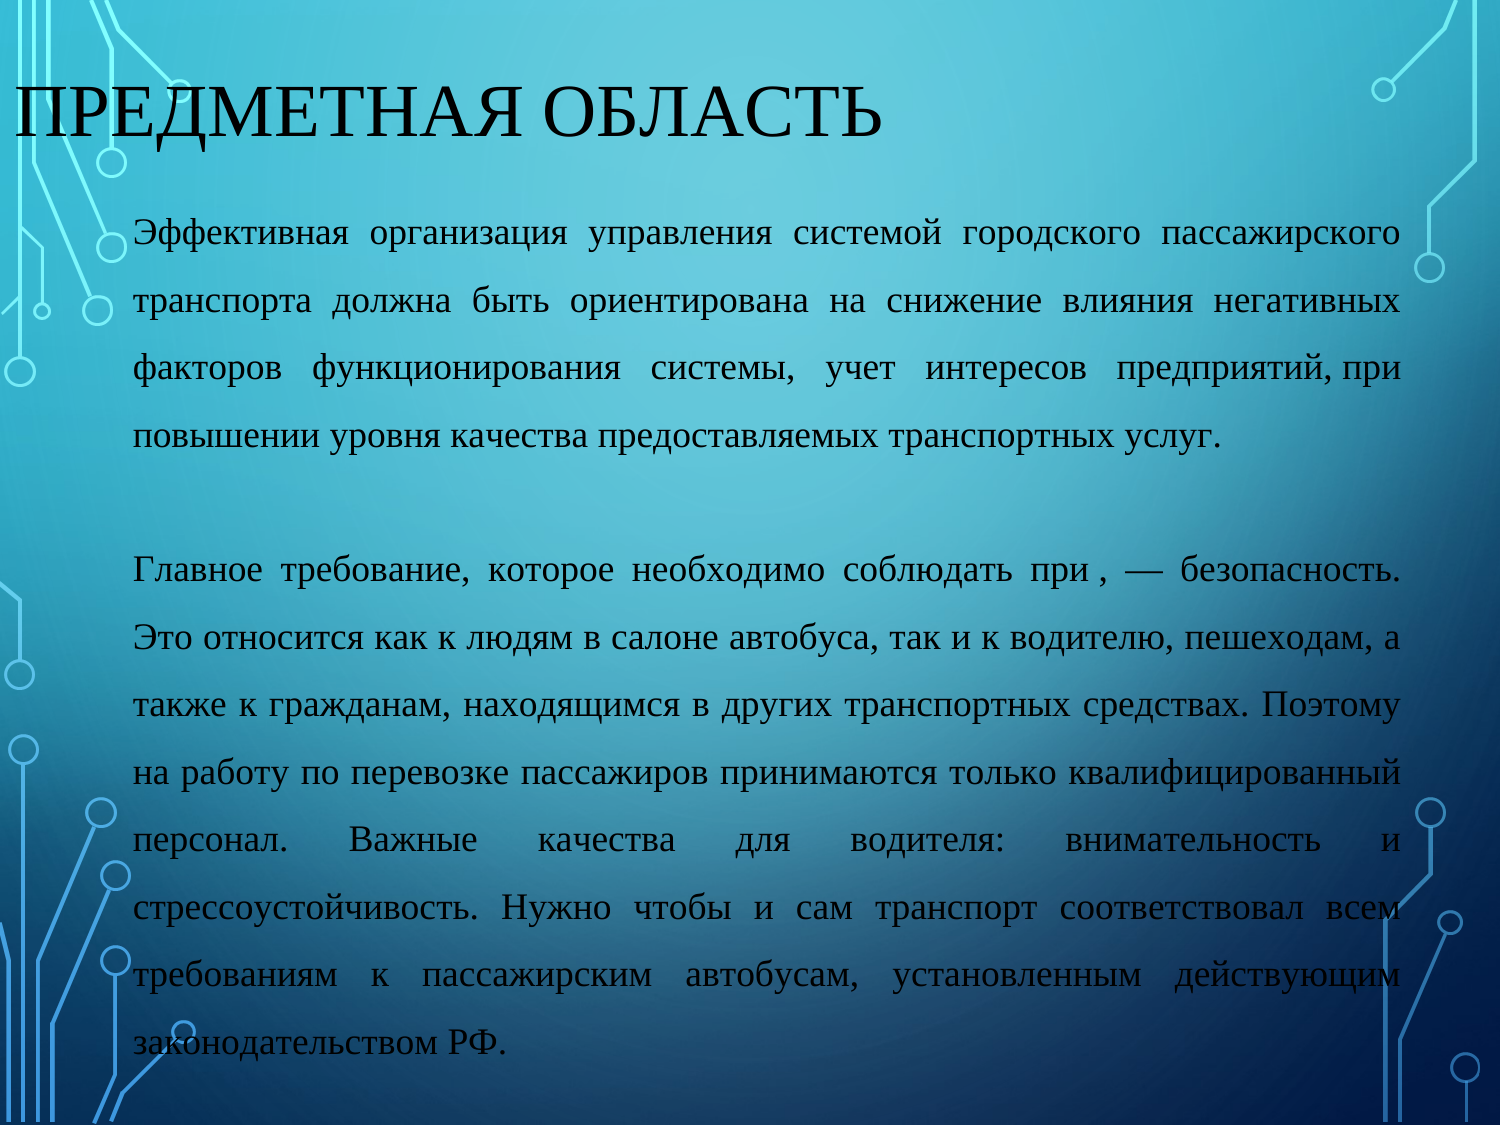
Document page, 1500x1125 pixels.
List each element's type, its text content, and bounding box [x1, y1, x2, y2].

text_box Эффективная организация управления системой городского пассажирского транспорта должна быть ориентирована на снижение влияния негативных факторов функционирования системы, учет интересов предприятий, при повышении уровня качества предоставляемых транспортных услуг. Главное требование, которое необходимо соблюдать при , — безопасность. Это относится как к людям в салоне автобуса, так и к водителю, пешеходам, а также к гражданам, находящимся в других транспортных средствах. Поэтому на работу по перевозке пассажиров принимаются только квалифицированный персонал. Важные качества для водителя: внимательность и стрессоустойчивость. Нужно чтобы и сам транспорт соответствовал всем требованиям к пассажирским автобусам, установленным действующим законодательством РФ. [58, 177, 1418, 997]
text_box ПРЕДМЕТНАЯ ОБЛАСТЬ [0, 23, 1158, 202]
picture [0, 0, 1500, 1125]
